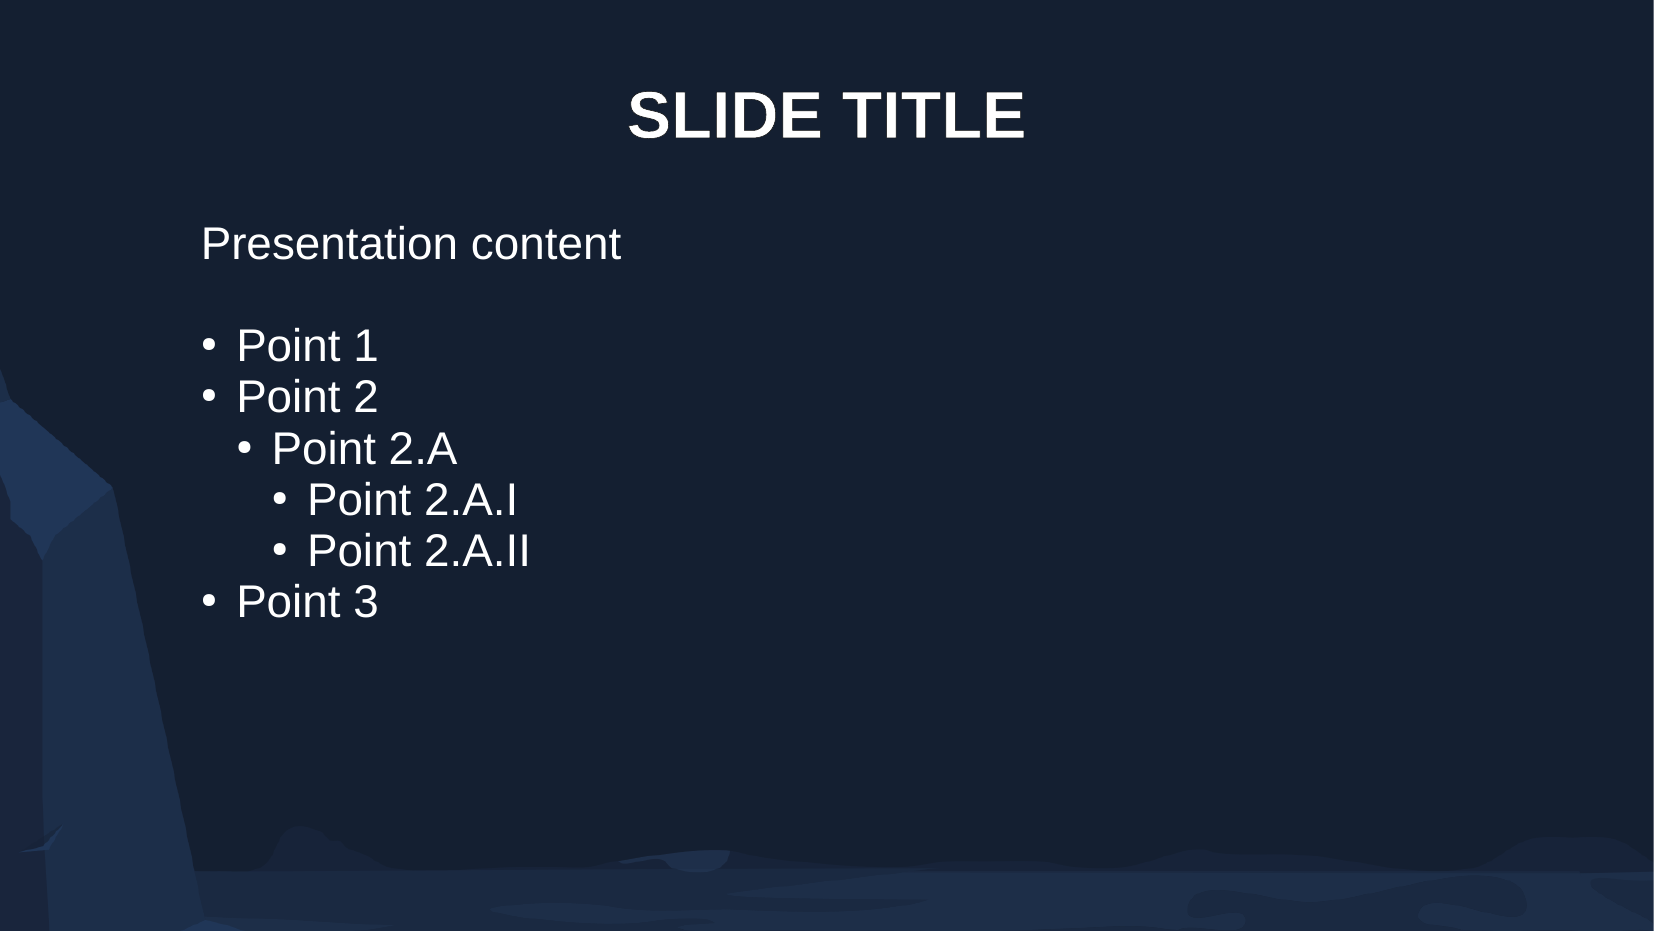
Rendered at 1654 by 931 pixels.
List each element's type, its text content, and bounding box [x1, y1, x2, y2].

title Slide Title [82, 12, 1571, 218]
picture [0, 0, 1654, 931]
subtitle Presentation content Point 1 Point 2 Point 2.A Point 2.A.I Point 2.A.II Point 3 [200, 217, 1536, 804]
